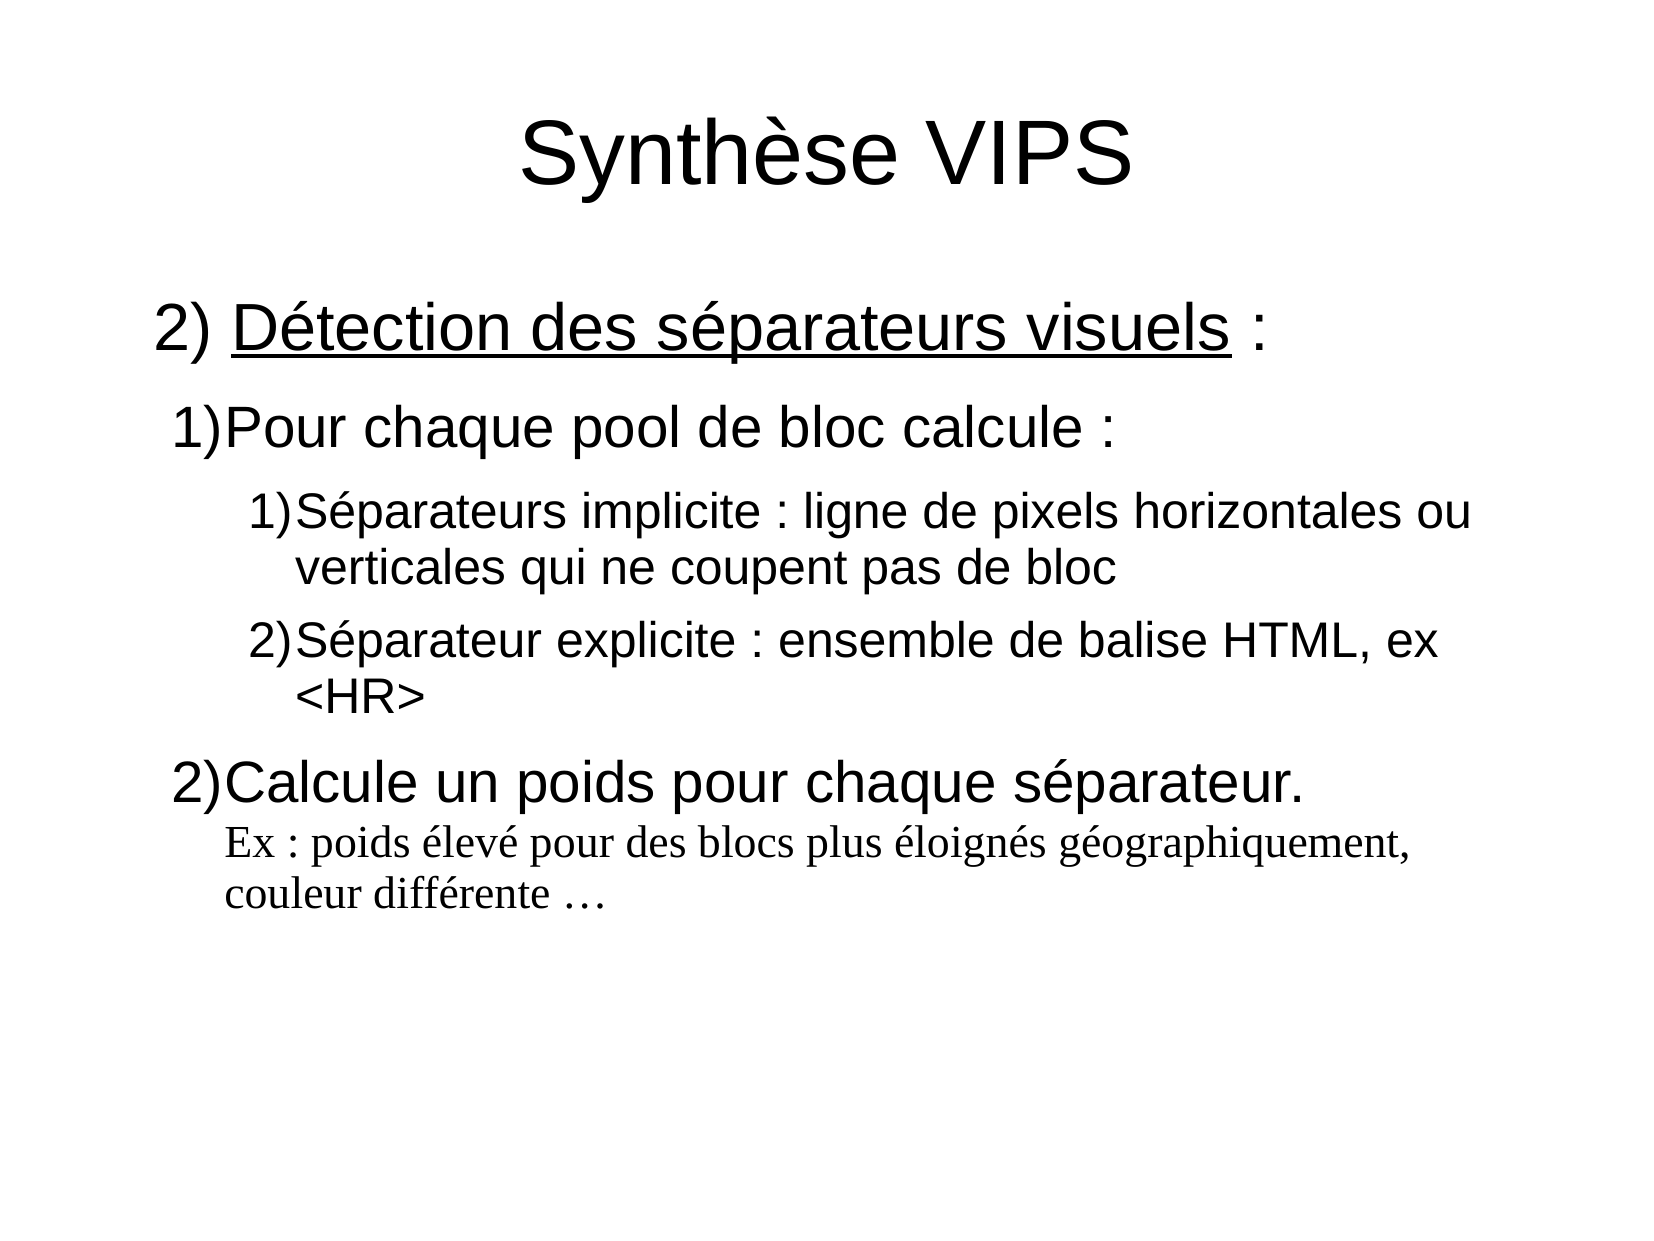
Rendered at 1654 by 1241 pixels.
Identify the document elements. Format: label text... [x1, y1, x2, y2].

title Synthèse VIPS [82, 49, 1571, 257]
list 2) Détection des séparateurs visuels : Pour chaque pool de bloc calcule : Séparateurs implicite : ligne de pixels horizontales ou verticales qui ne coupent pas de bloc Séparateur explicite : ensemble de balise HTML, ex <HR> Calcule un poids pour chaque séparateur. Ex : poids élevé pour des blocs plus éloignés géographiquement, couleur différente … [82, 290, 1538, 1010]
